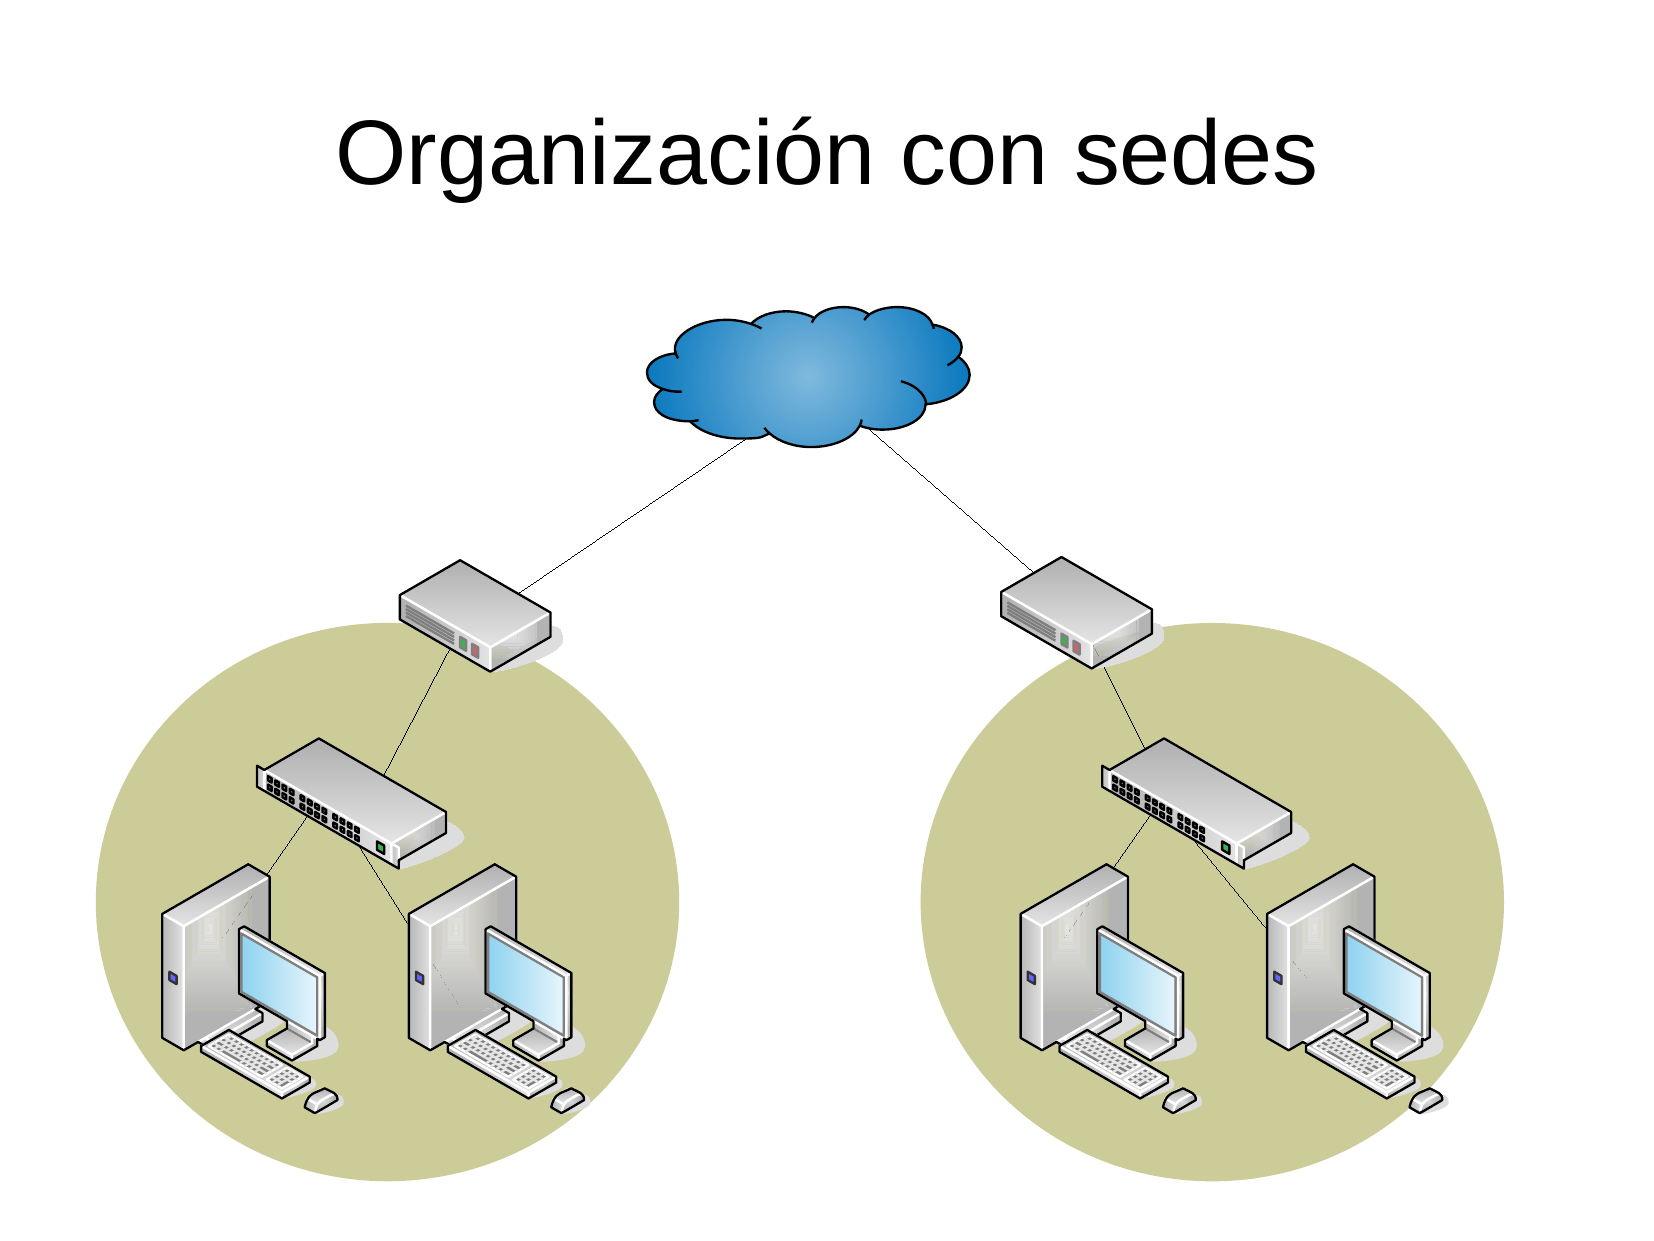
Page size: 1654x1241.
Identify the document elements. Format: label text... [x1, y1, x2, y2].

text_box [95, 622, 680, 1182]
text_box [1425, 1095, 1448, 1113]
text_box [402, 563, 549, 669]
text_box [1003, 559, 1150, 666]
title Organización con sedes [83, 49, 1572, 257]
text_box [920, 622, 1505, 1182]
text_box [646, 307, 970, 448]
text_box [1412, 1090, 1440, 1111]
